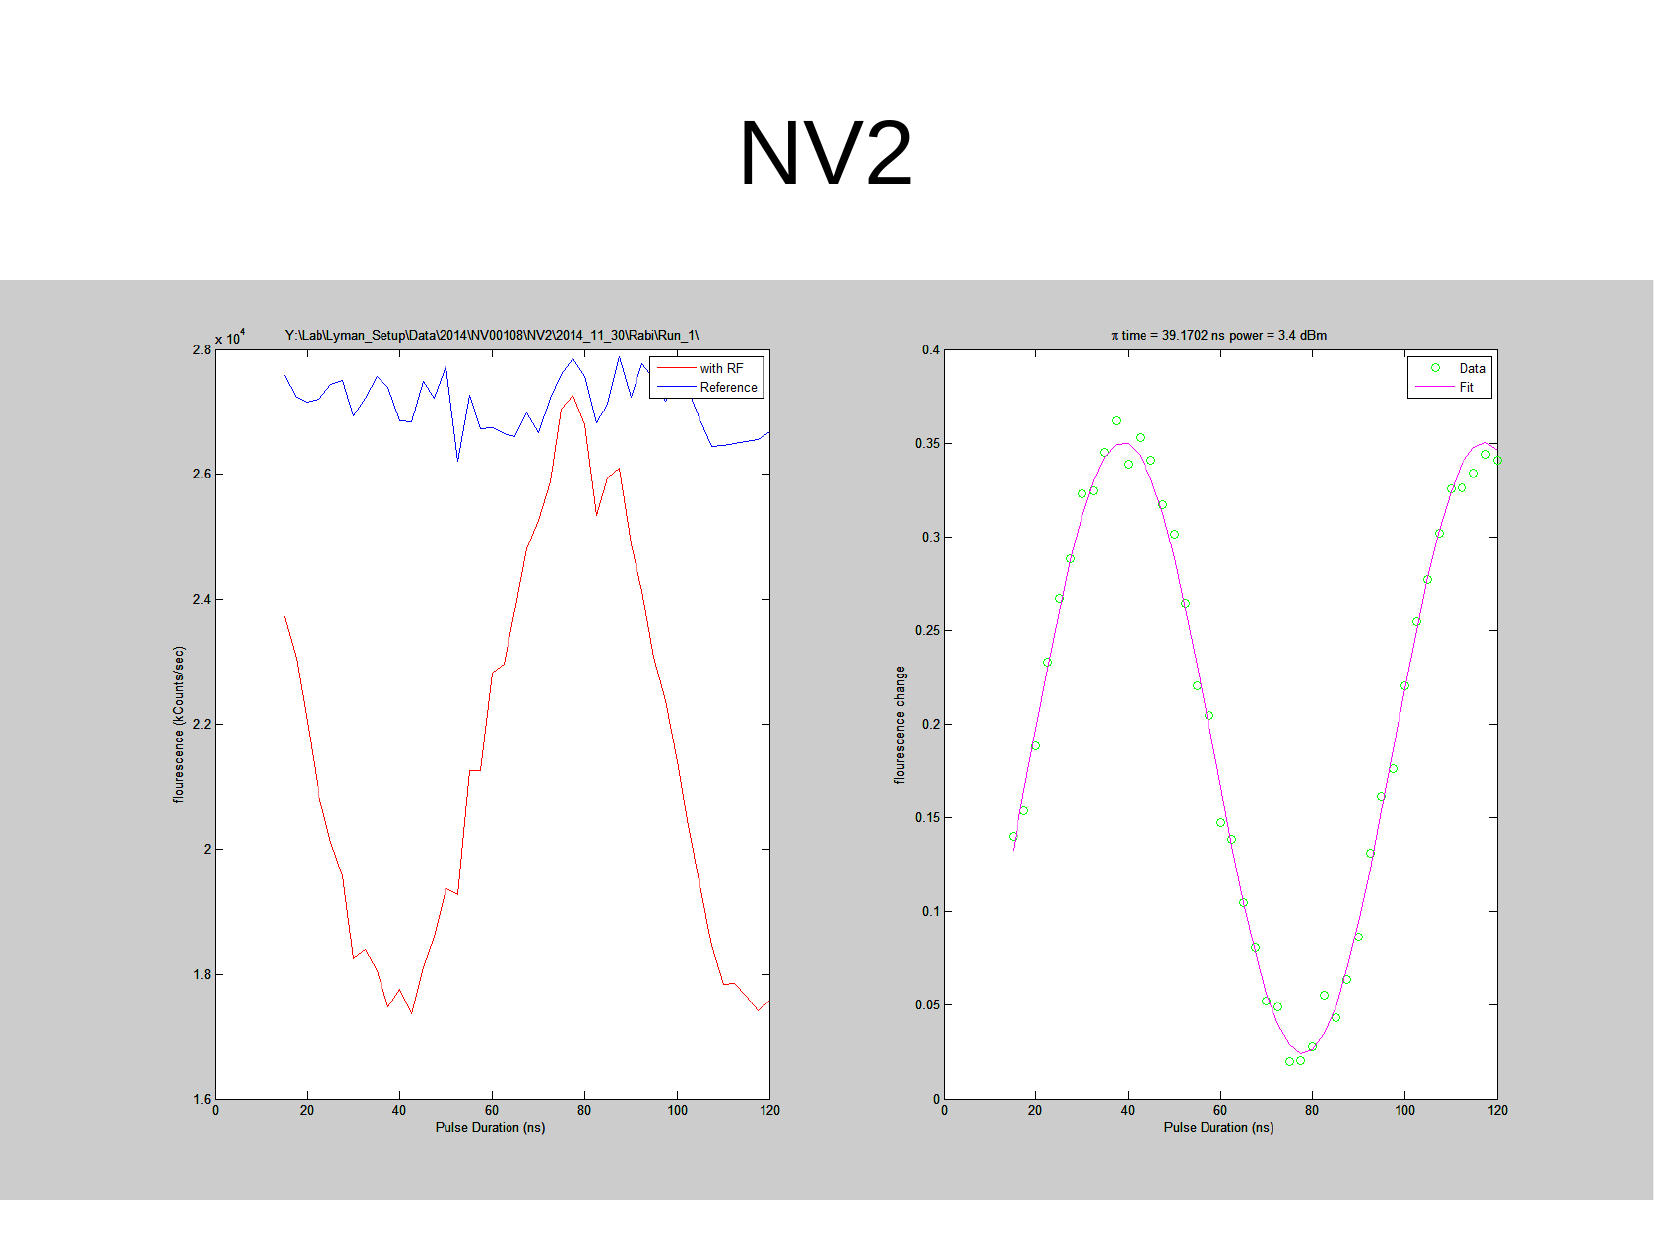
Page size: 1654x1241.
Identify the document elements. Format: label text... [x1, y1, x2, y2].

picture [0, 280, 1654, 1200]
title NV2 [82, 49, 1571, 257]
